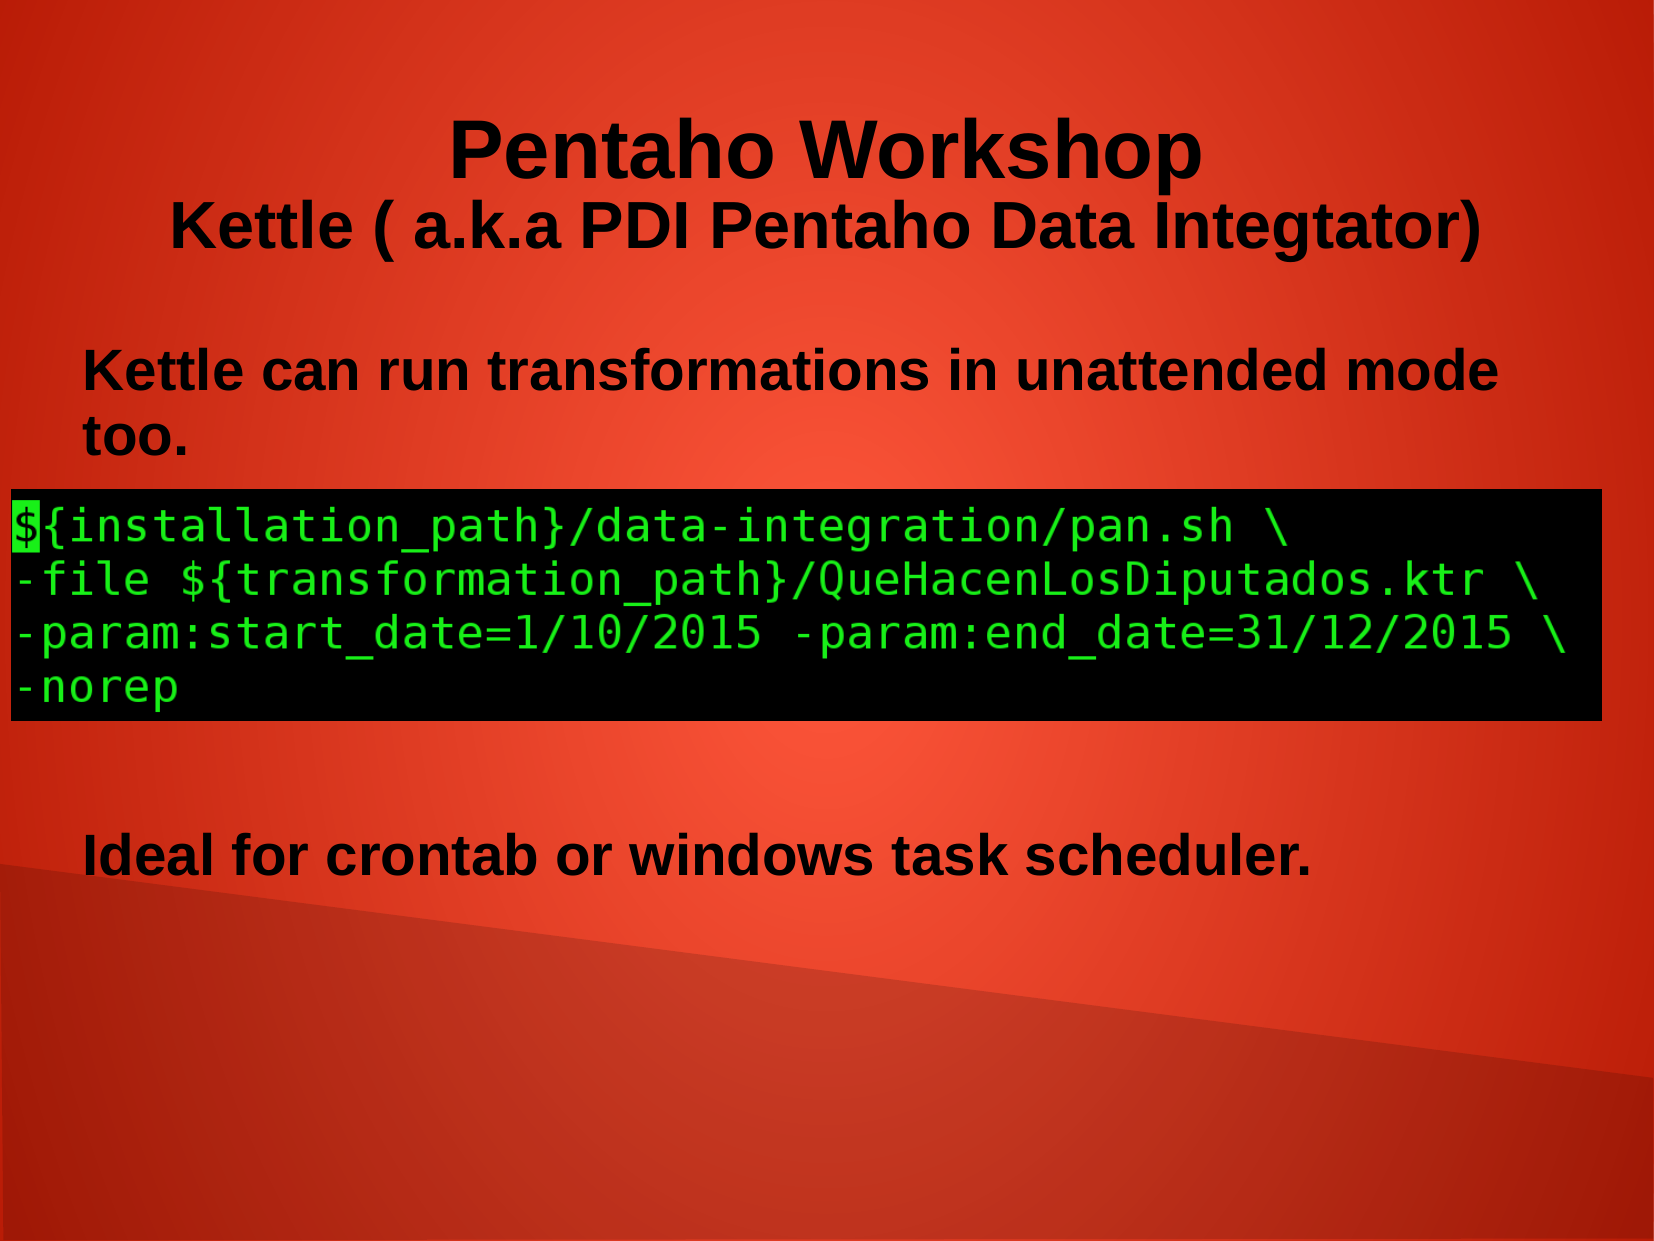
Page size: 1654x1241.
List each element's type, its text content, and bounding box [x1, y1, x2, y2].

picture [11, 489, 1602, 721]
subtitle Kettle ( a.k.a PDI Pentaho Data Integtator) Kettle can run transformations in unattended mode too. Ideal for crontab or windows task scheduler. [82, 721, 1571, 1112]
subtitle Kettle ( a.k.a PDI Pentaho Data Integtator) Kettle can run transformations in unattended mode too. Ideal for crontab or windows task scheduler. [82, 188, 1571, 489]
title Pentaho Workshop [82, 47, 1571, 188]
